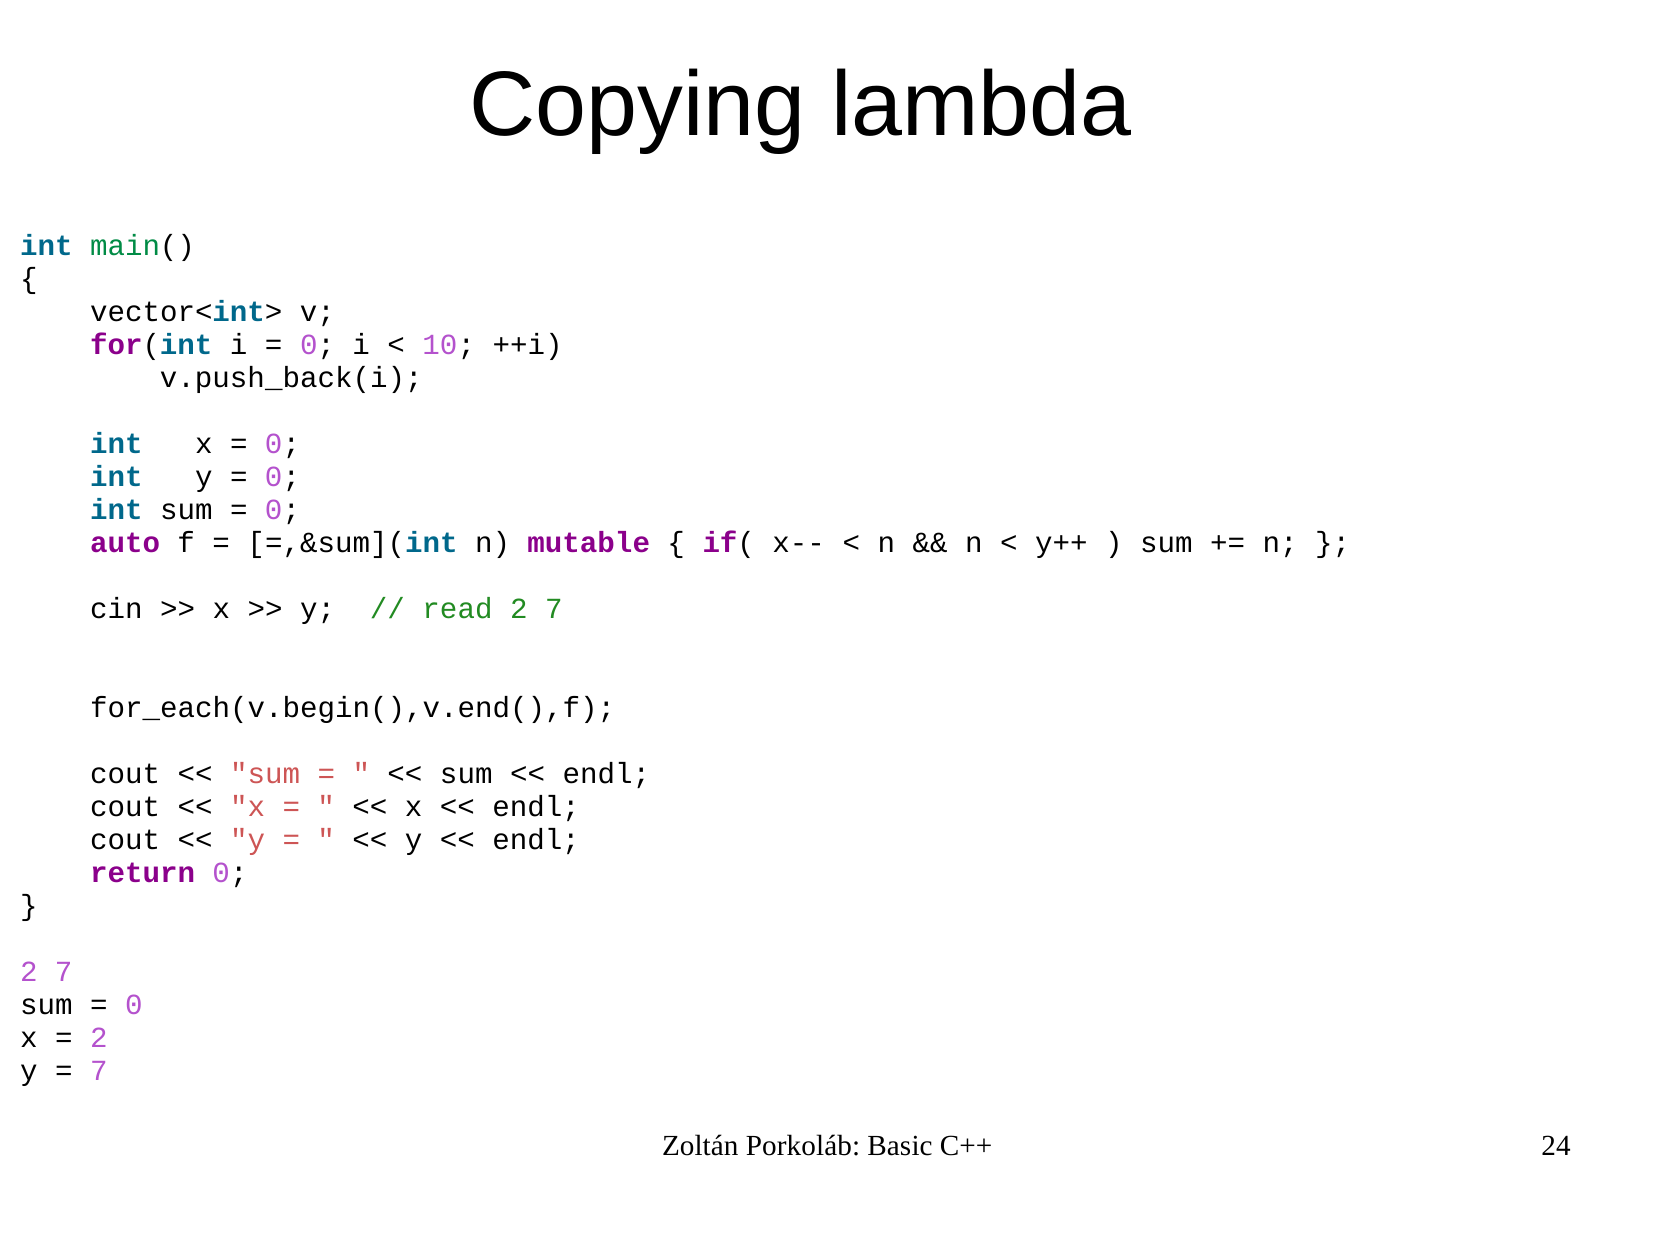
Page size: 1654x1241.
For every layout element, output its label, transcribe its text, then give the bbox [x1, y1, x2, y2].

title Copying lambda [56, 0, 1546, 208]
text_box int main() { vector<int> v; for(int i = 0; i < 10; ++i) v.push_back(i); int x = 0; int y = 0; int sum = 0; auto f = [=,&sum](int n) mutable { if( x-- < n && n < y++ ) sum += n; }; cin >> x >> y; // read 2 7 for_each(v.begin(),v.end(),f); cout << "sum = " << sum << endl; cout << "x = " << x << endl; cout << "y = " << y << endl; return 0; } 2 7 sum = 0 x = 2 y = 7 [5, 223, 1654, 1214]
